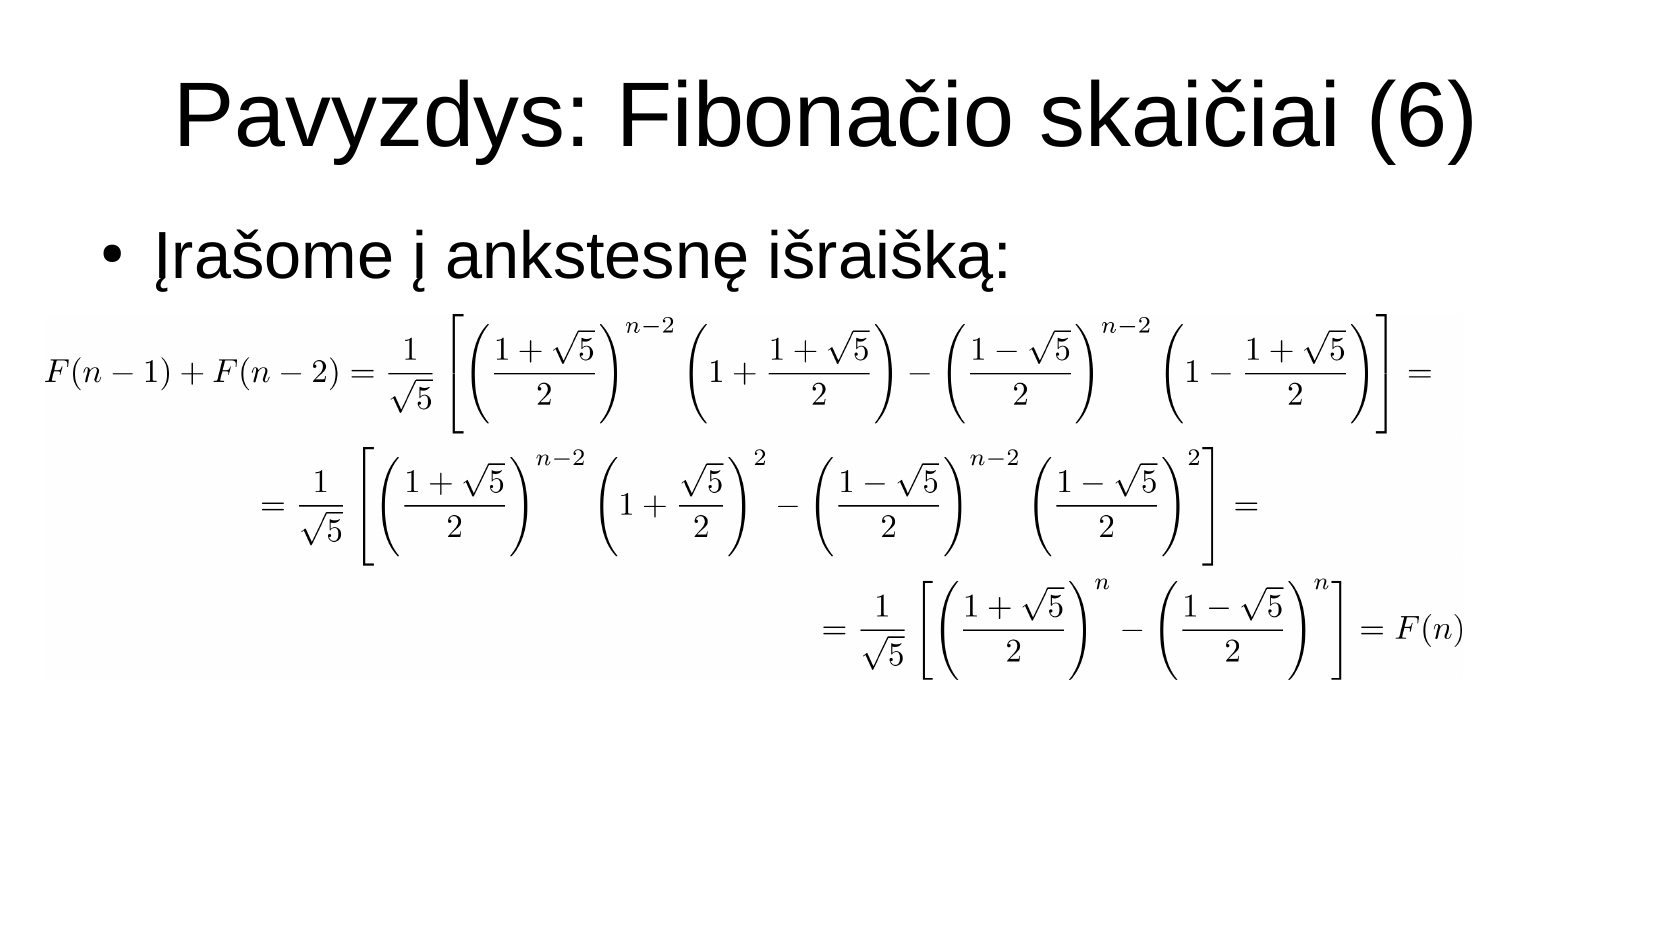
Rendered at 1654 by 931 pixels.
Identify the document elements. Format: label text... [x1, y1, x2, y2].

picture [45, 314, 1462, 680]
title Pavyzdys: Fibonačio skaičiai (6) [82, 37, 1571, 193]
list Įrašome į ankstesnę išraišką: [82, 217, 1571, 758]
